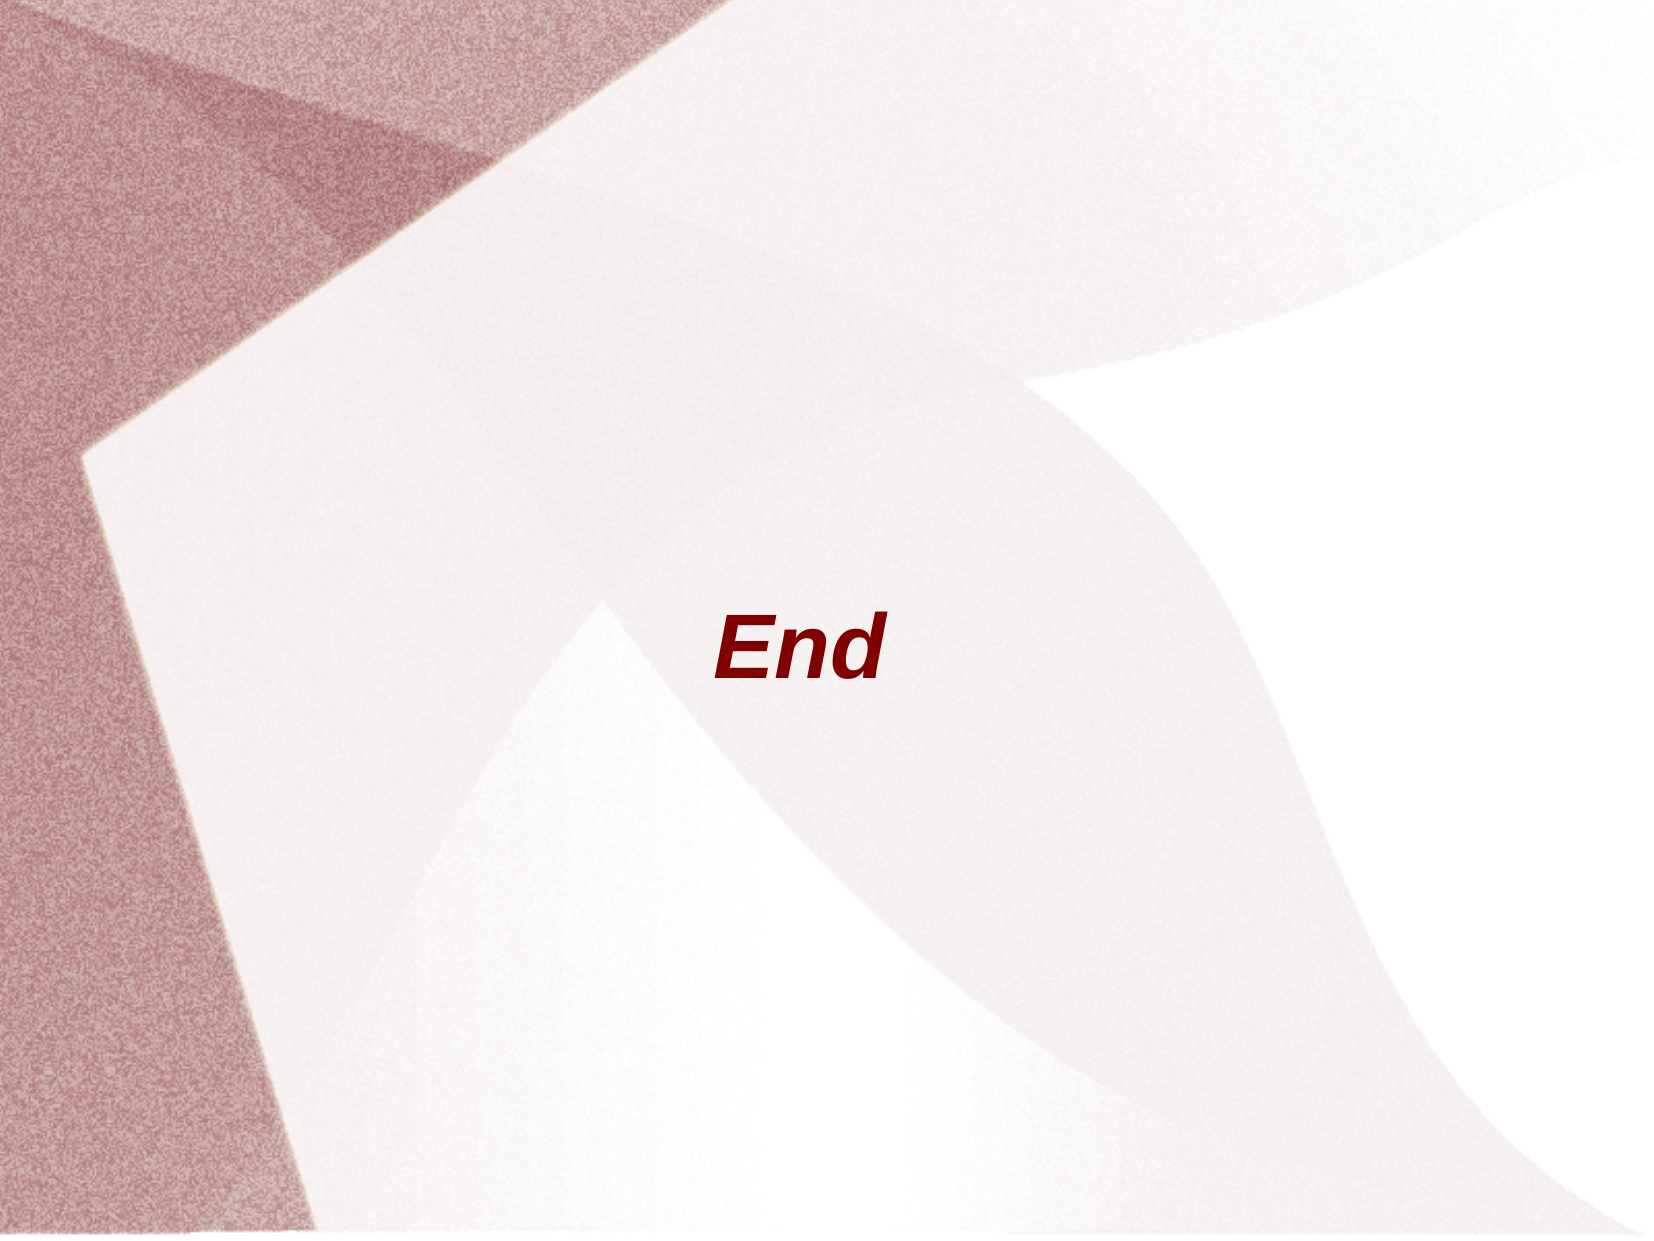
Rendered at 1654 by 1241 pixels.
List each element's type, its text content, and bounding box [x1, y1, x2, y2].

title End [295, 543, 1306, 751]
picture [0, 0, 1654, 1241]
